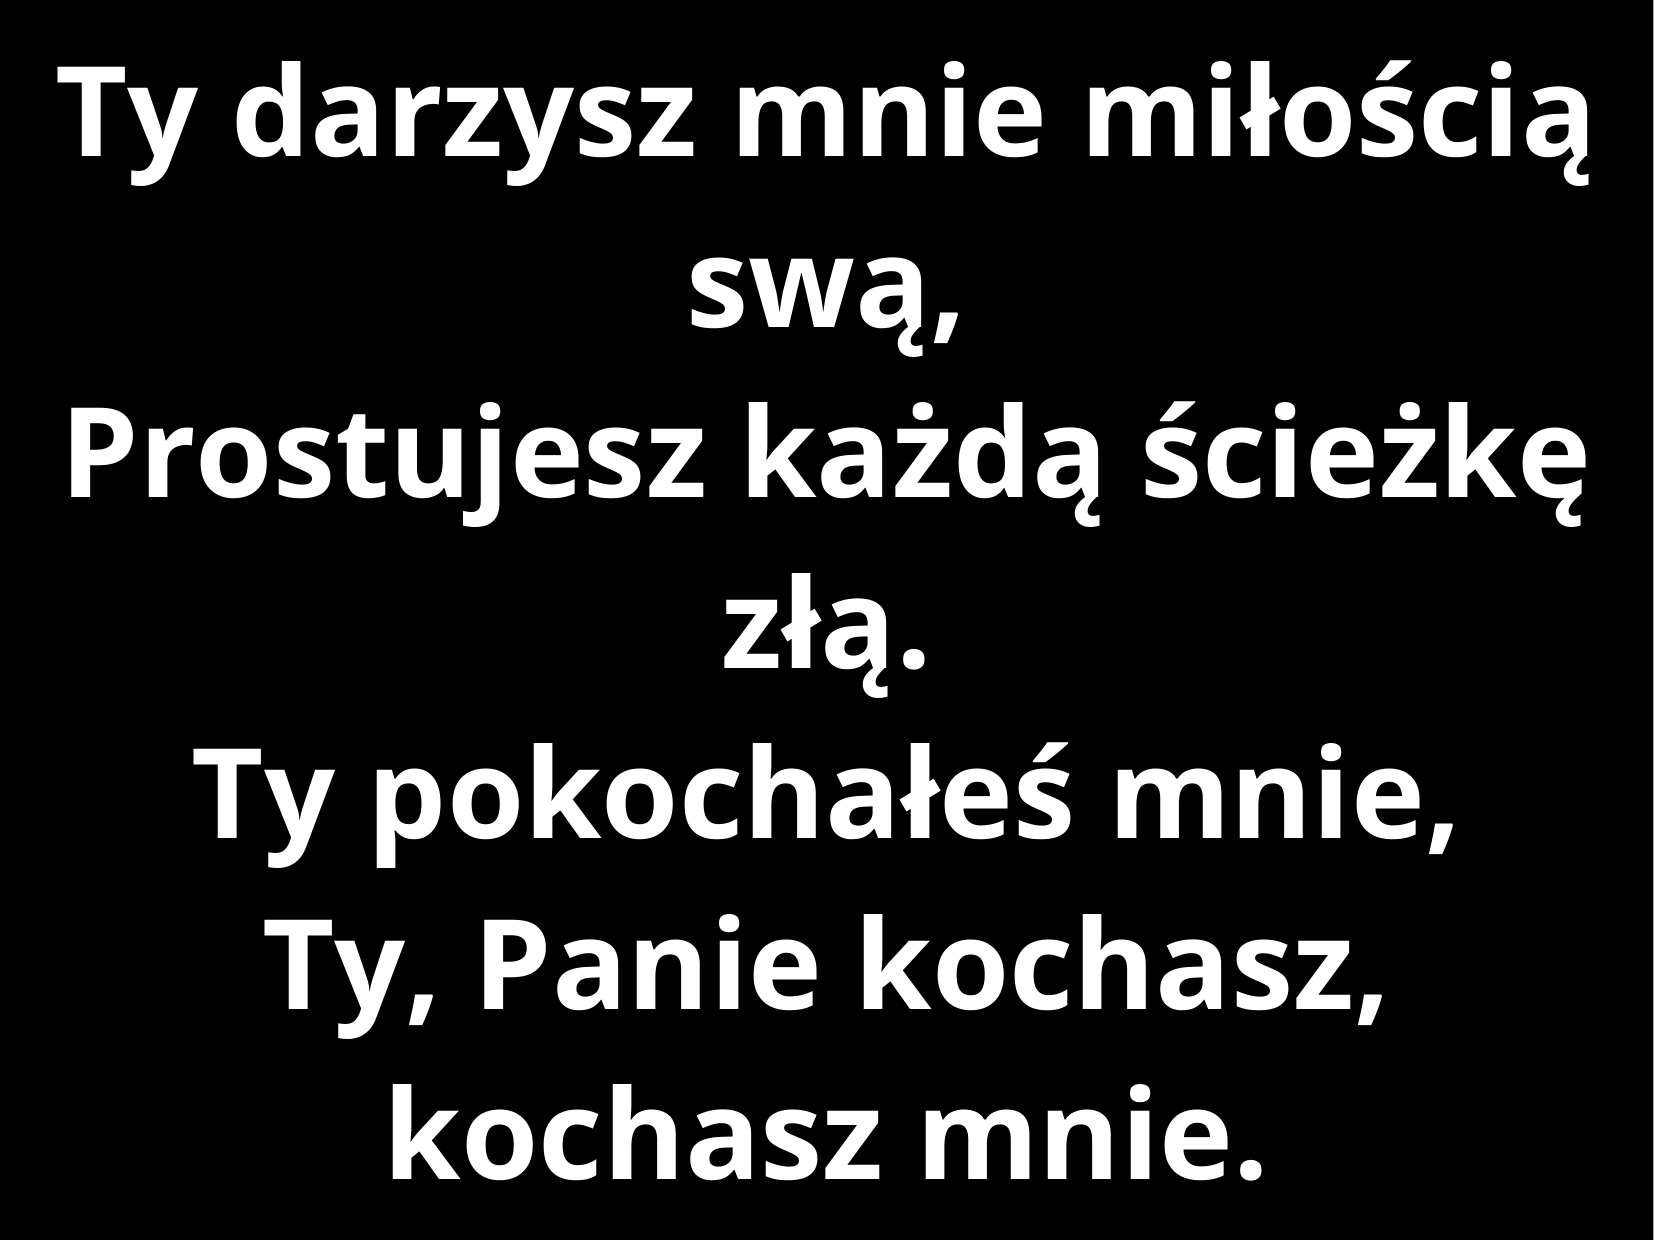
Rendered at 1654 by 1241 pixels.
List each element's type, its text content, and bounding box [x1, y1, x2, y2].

title Ty darzysz mnie miłością swą, Prostujesz każdą ścieżkę złą. Ty pokochałeś mnie, Ty, Panie kochasz, kochasz mnie. [0, 0, 1654, 1240]
